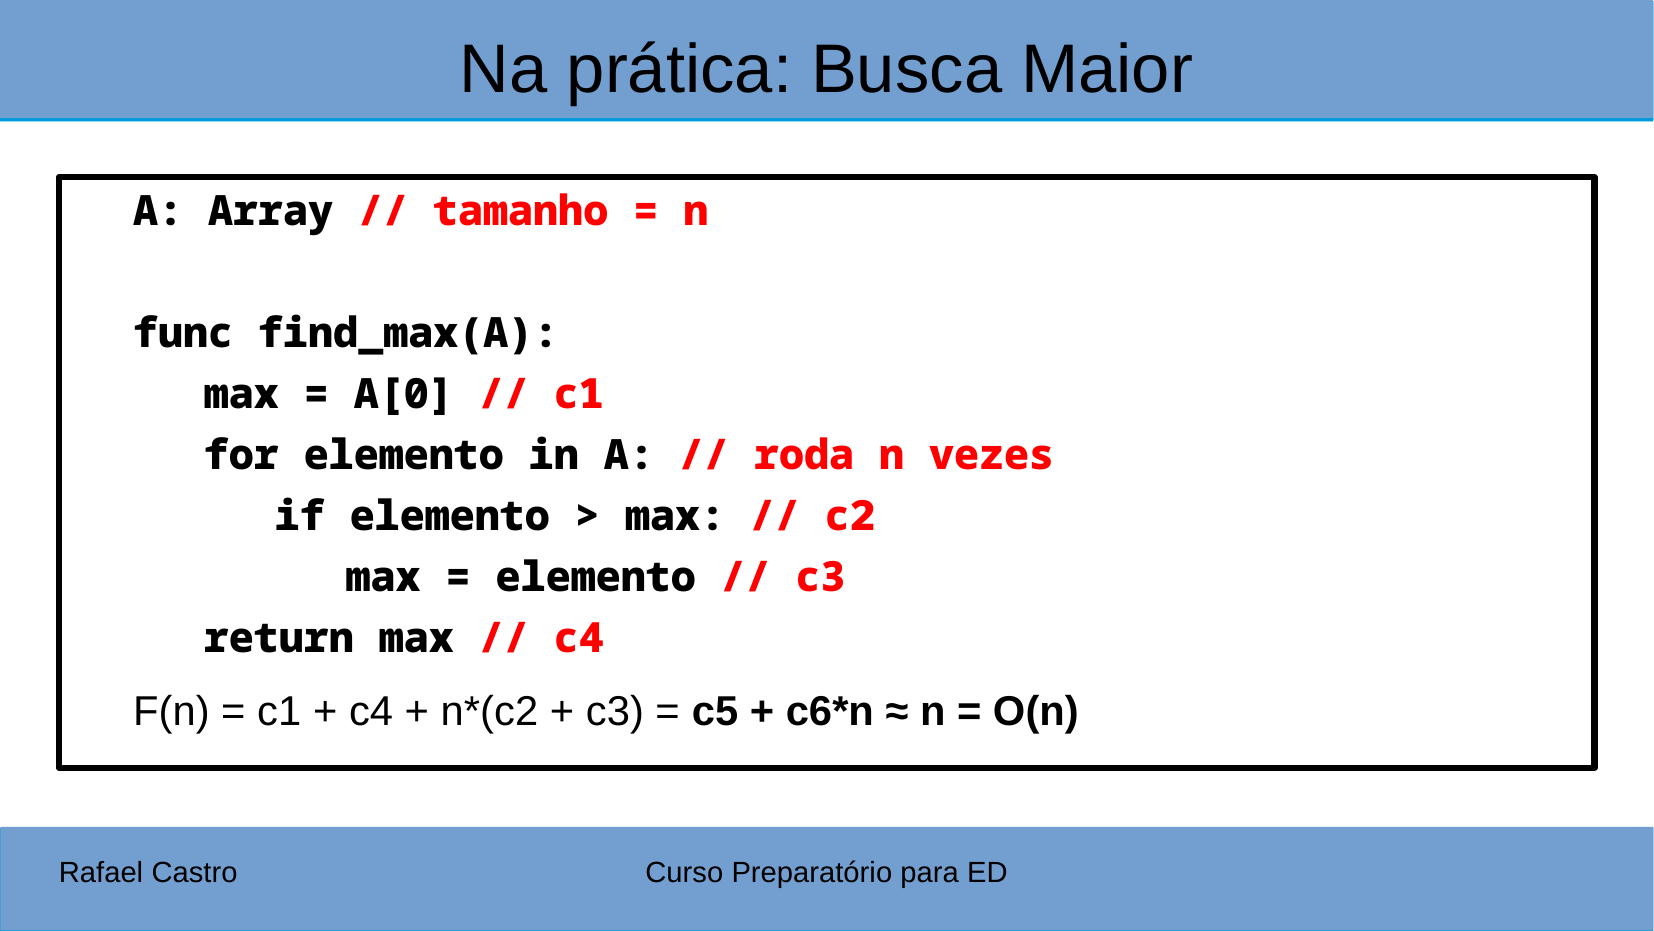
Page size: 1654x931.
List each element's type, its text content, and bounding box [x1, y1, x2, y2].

list A: Array // tamanho = n func find_max(A): max = A[0] // c1 for elemento in A: // roda n vezes if elemento > max: // c2 max = elemento // c3 return max // c4 F(n) = c1 + c4 + n*(c2 + c3) = c5 + c6*n ≈ n = O(n) [59, 177, 1595, 768]
title Na prática: Busca Maior [59, 29, 1595, 108]
